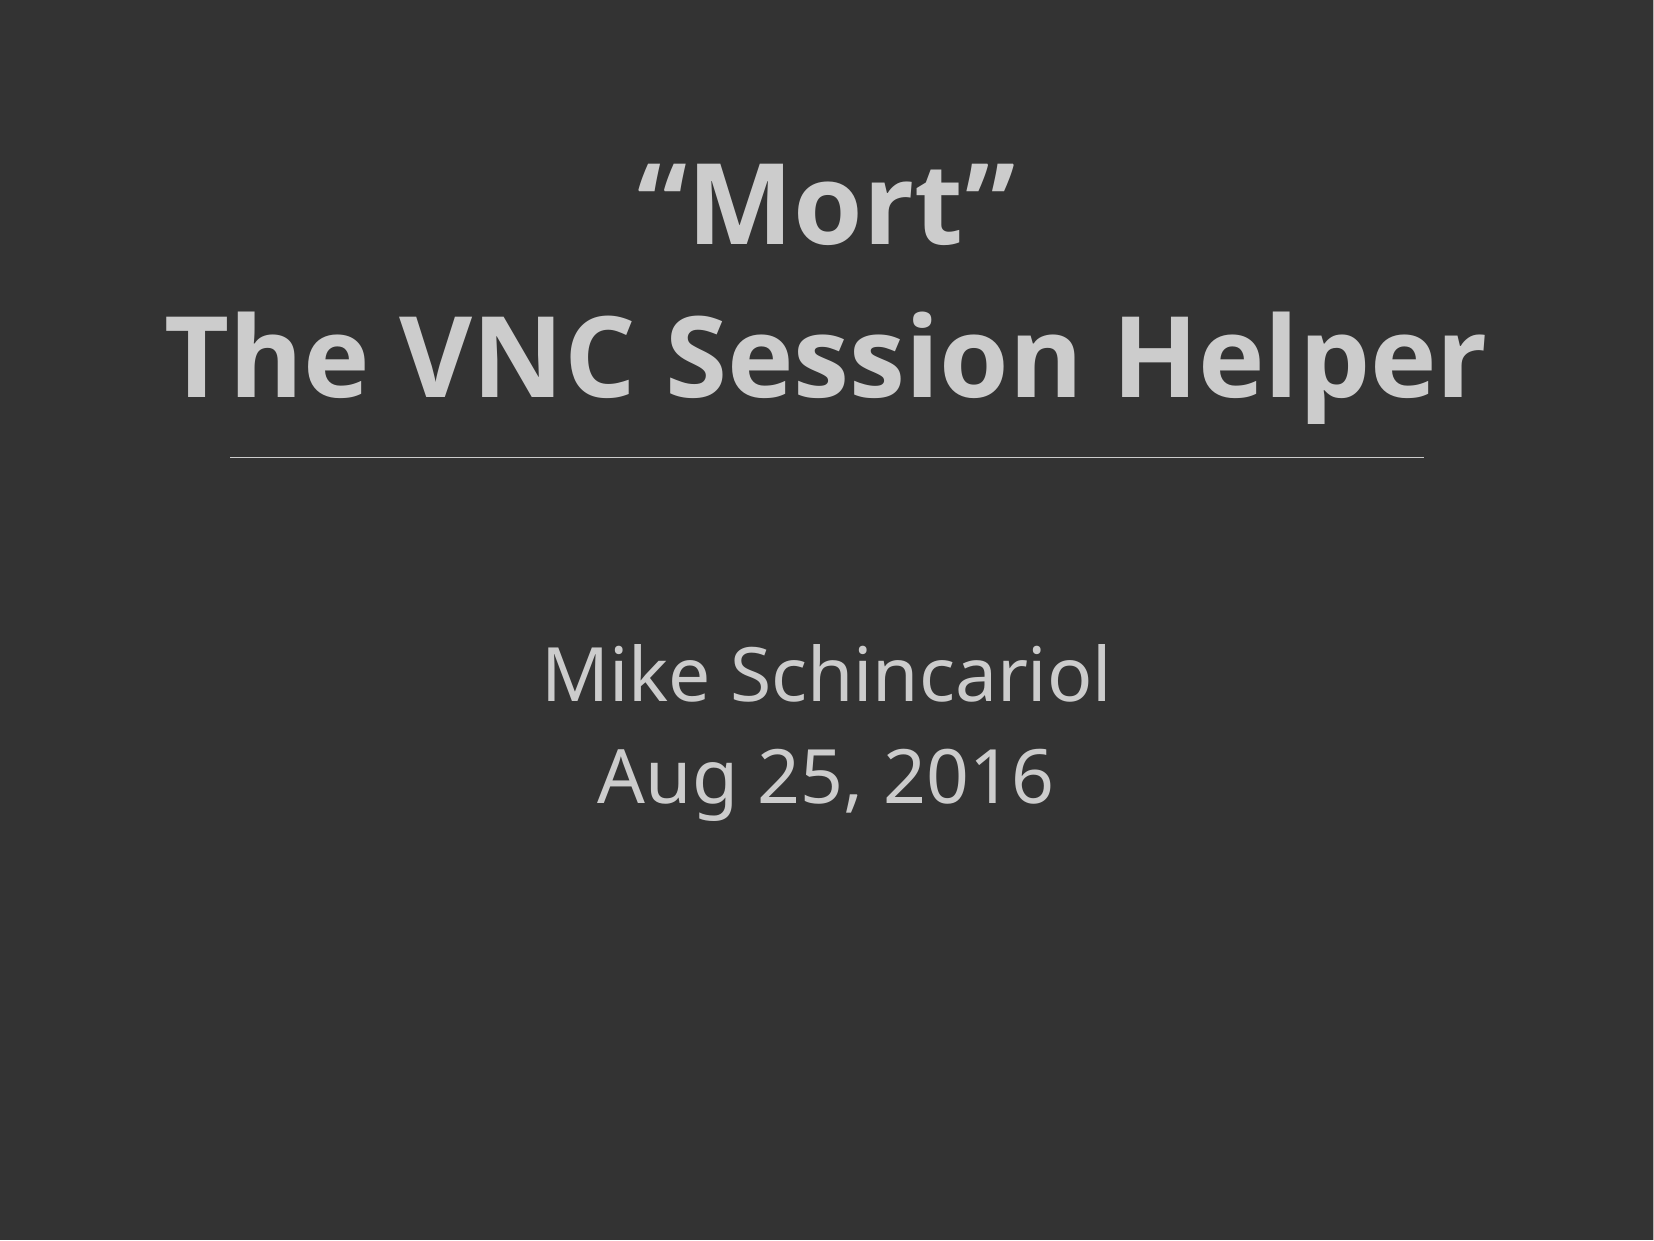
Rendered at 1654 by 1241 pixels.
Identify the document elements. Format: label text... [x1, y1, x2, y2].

title “Mort” The VNC Session Helper [82, 123, 1571, 496]
subtitle Mike Schincariol Aug 25, 2016 [82, 496, 1571, 951]
